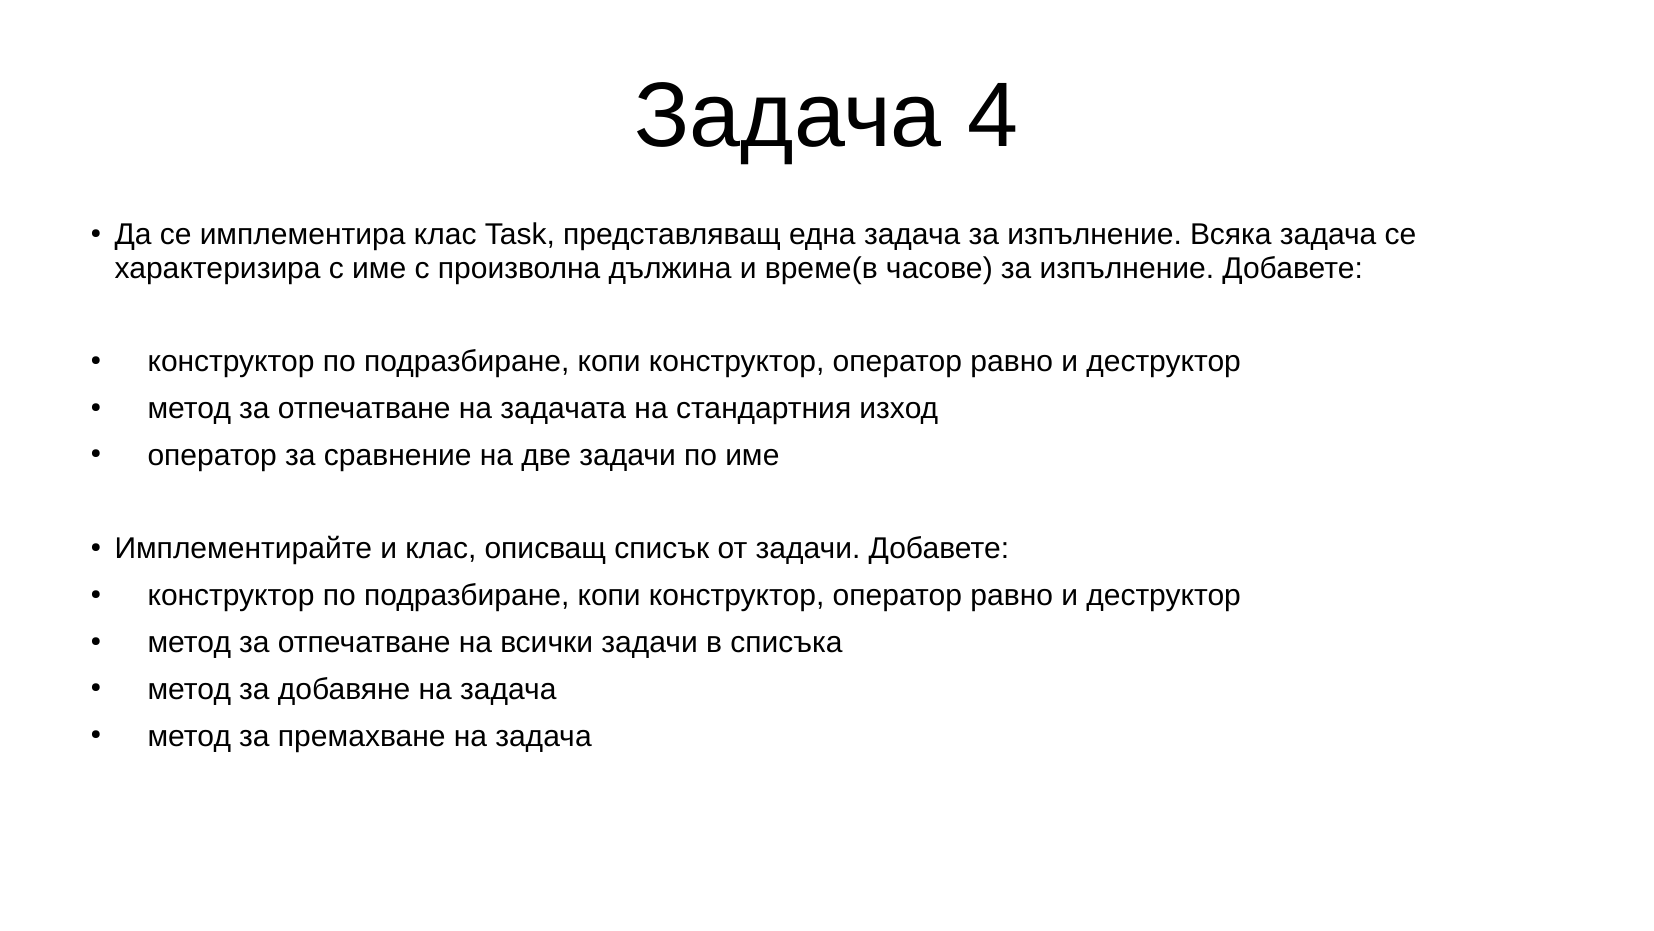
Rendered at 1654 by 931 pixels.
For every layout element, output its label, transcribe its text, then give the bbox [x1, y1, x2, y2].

title Задача 4 [82, 37, 1571, 193]
list Да се имплементира клас Task, представляващ една задача за изпълнение. Всяка задача се характеризира с име с произволна дължина и време(в часове) за изпълнение. Добавете: конструктор по подразбиране, копи конструктор, оператор равно и деструктор метод за отпечатване на задачата на стандартния изход оператор за сравнение на две задачи по име Имплементирайте и клас, описващ списък от задачи. Добавете: конструктор по подразбиране, копи конструктор, оператор равно и деструктор метод за отпечатване на всички задачи в списъка метод за добавяне на задача метод за премахване на задача [82, 217, 1571, 758]
